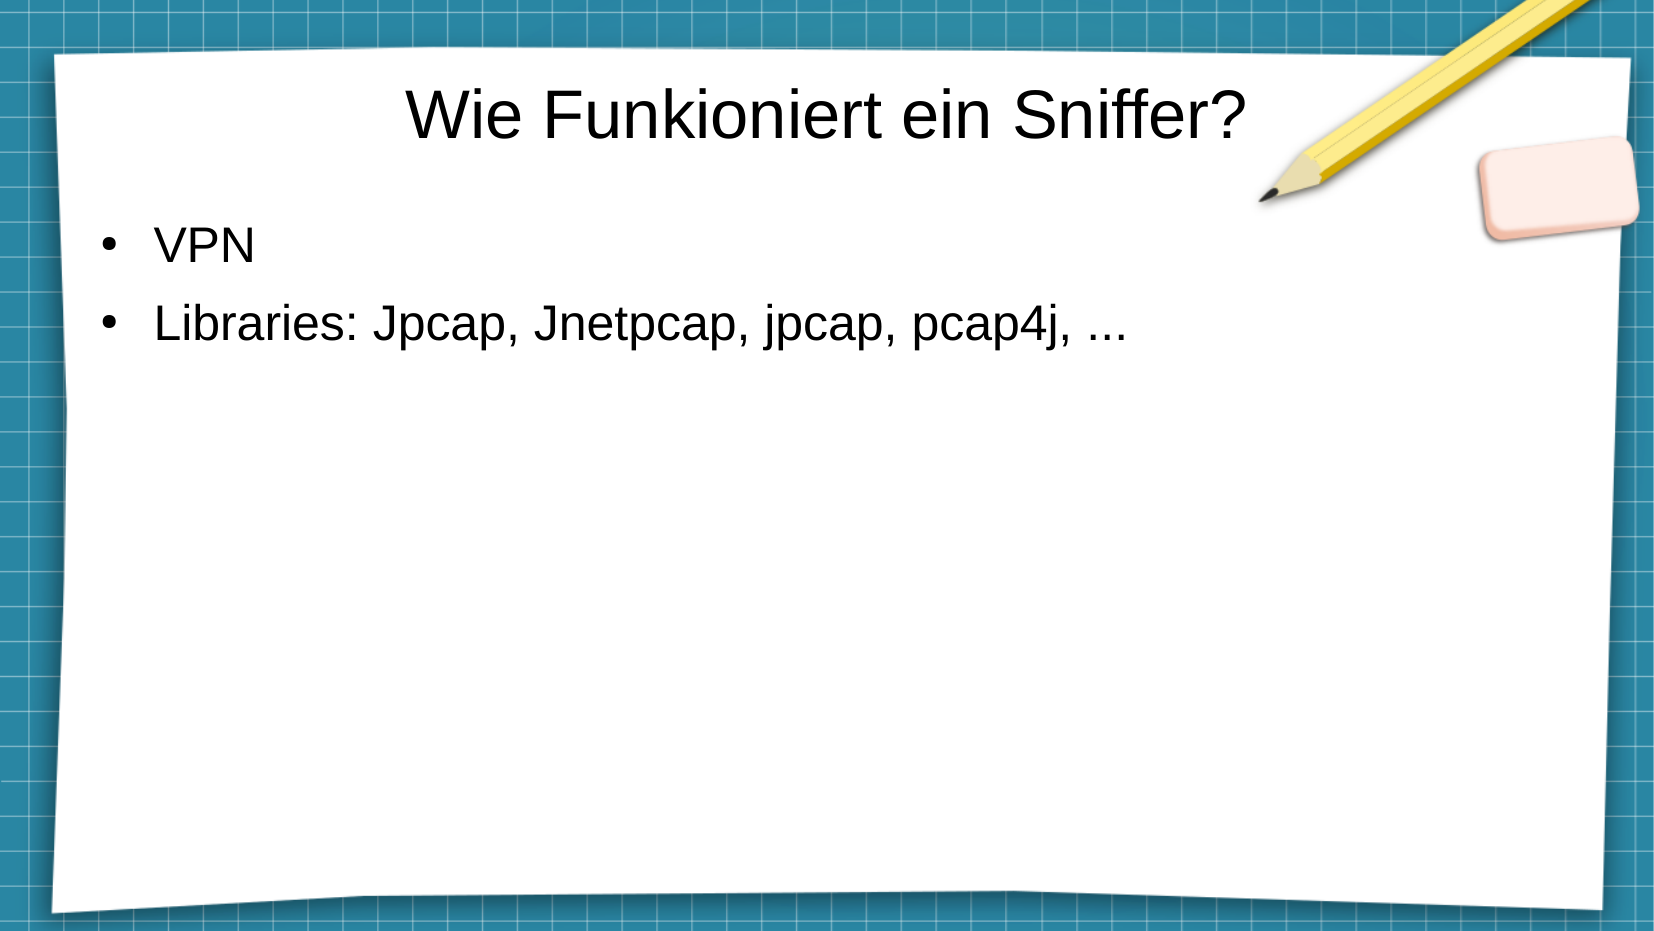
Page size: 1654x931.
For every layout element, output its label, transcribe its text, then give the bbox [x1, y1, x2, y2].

picture [0, 0, 1654, 931]
title Wie Funkioniert ein Sniffer? [82, 37, 1571, 193]
list VPN Libraries: Jpcap, Jnetpcap, jpcap, pcap4j, ... [82, 217, 1571, 758]
